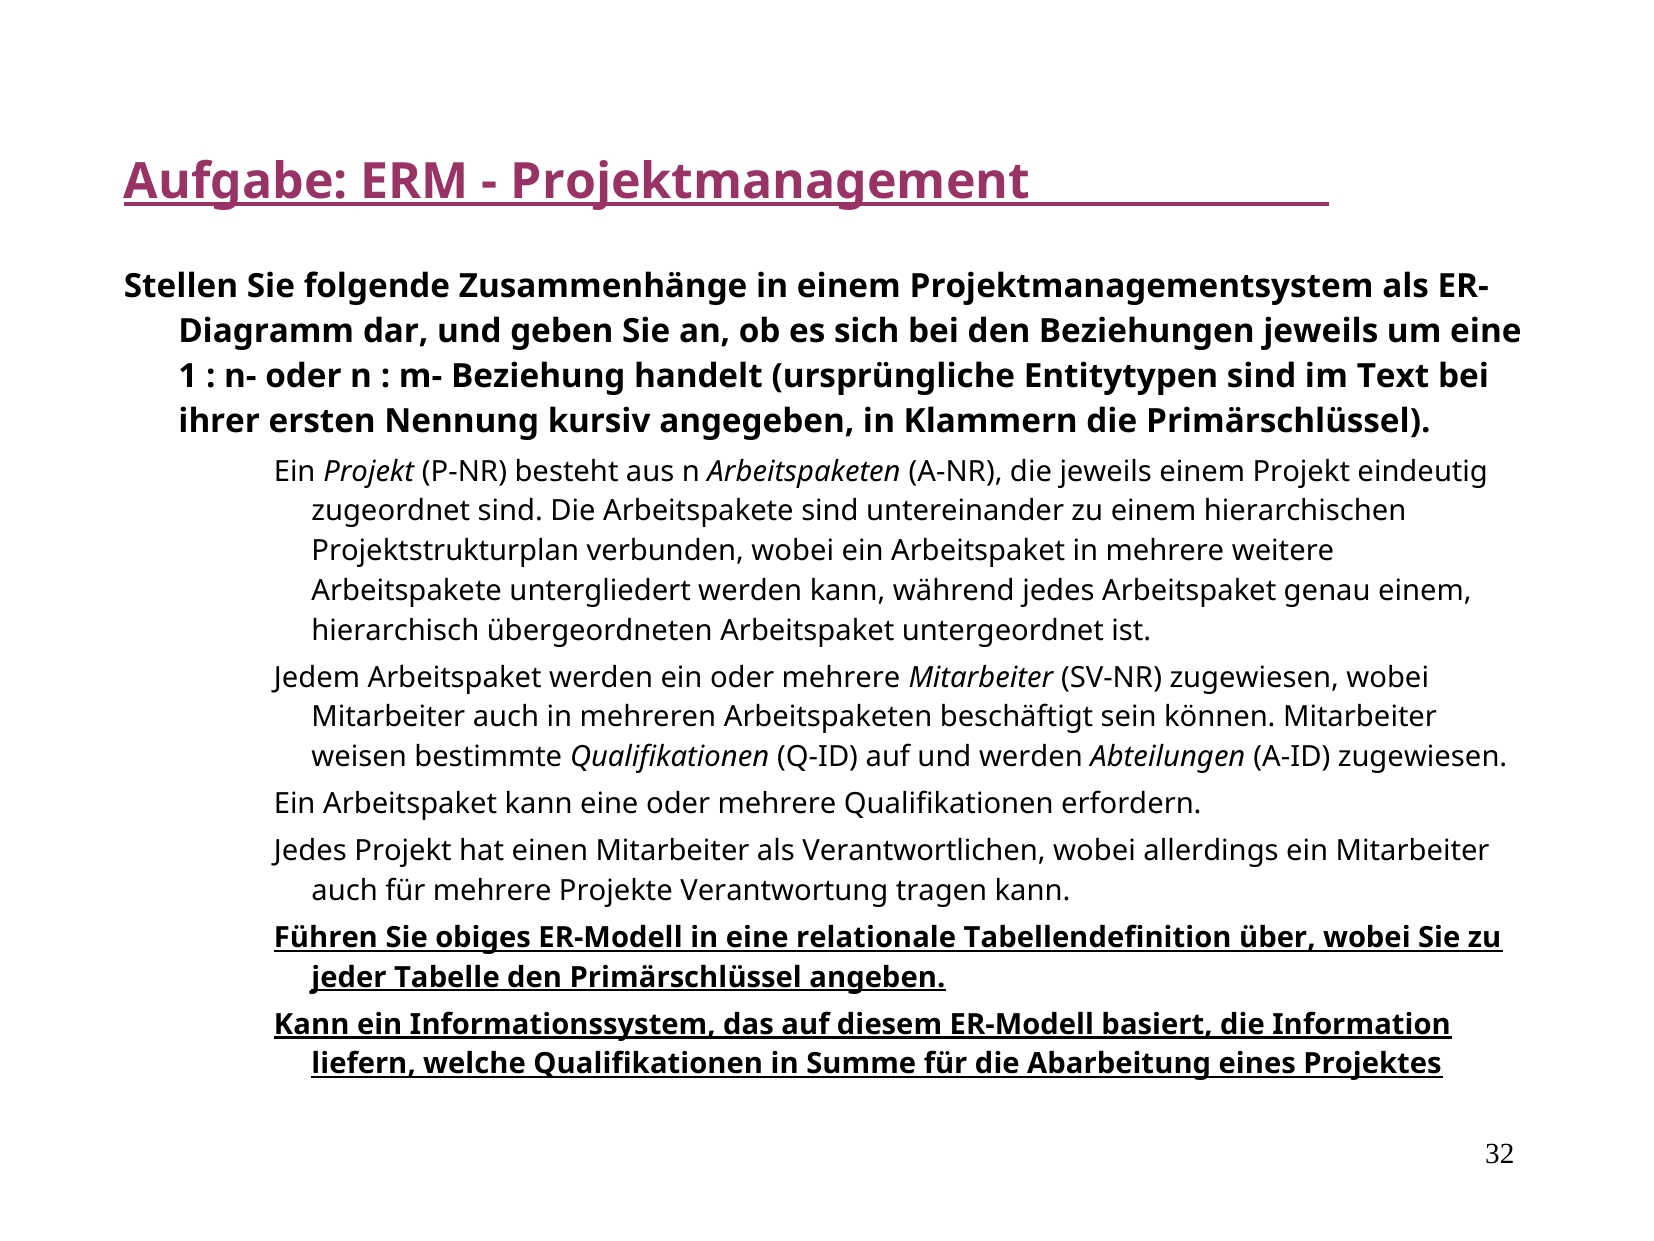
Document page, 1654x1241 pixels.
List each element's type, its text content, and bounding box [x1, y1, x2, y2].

title Aufgabe: ERM - Projektmanagement [124, 117, 1530, 241]
list Stellen Sie folgende Zusammenhänge in einem Projektmanagementsystem als ER-Diagramm dar, und geben Sie an, ob es sich bei den Beziehungen jeweils um eine 1 : n- oder n : m- Beziehung handelt (ursprüngliche Entitytypen sind im Text bei ihrer ersten Nennung kursiv angegeben, in Klammern die Primärschlüssel). Ein Projekt (P-NR) besteht aus n Arbeitspaketen (A-NR), die jeweils einem Projekt eindeutig zugeordnet sind. Die Arbeitspakete sind untereinander zu einem hierarchischen Projektstrukturplan verbunden, wobei ein Arbeitspaket in mehrere weitere Arbeitspakete untergliedert werden kann, während jedes Arbeitspaket genau einem, hierarchisch übergeordneten Arbeitspaket untergeordnet ist. Jedem Arbeitspaket werden ein oder mehrere Mitarbeiter (SV-NR) zugewiesen, wobei Mitarbeiter auch in mehreren Arbeitspaketen beschäftigt sein können. Mitarbeiter weisen bestimmte Qualifikationen (Q-ID) auf und werden Abteilungen (A-ID) zugewiesen. Ein Arbeitspaket kann eine oder mehrere Qualifikationen erfordern. Jedes Projekt hat einen Mitarbeiter als Verantwortlichen, wobei allerdings ein Mitarbeiter auch für mehrere Projekte Verantwortung tragen kann. Führen Sie obiges ER-Modell in eine relationale Tabellendefinition über, wobei Sie zu jeder Tabelle den Primärschlüssel angeben. Kann ein Informationssystem, das auf diesem ER-Modell basiert, die Information liefern, welche Qualifikationen in Summe für die Abarbeitung eines Projektes [124, 261, 1530, 1117]
